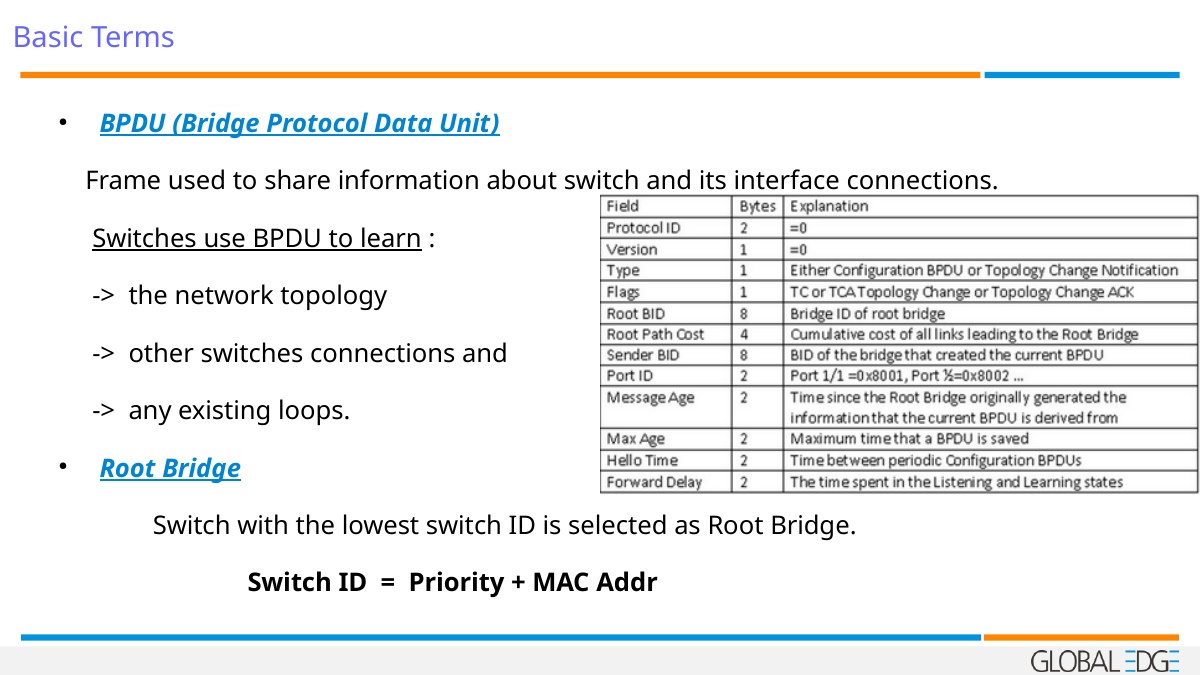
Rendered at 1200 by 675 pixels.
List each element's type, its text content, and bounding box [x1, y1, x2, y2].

picture [1031, 650, 1179, 672]
title Basic Terms [12, 9, 1088, 63]
list BPDU (Bridge Protocol Data Unit) Frame used to share information about switch and its interface connections. Switches use BPDU to learn : -> the network topology -> other switches connections and -> any existing loops. Root Bridge Switch with the lowest switch ID is selected as Root Bridge. Switch ID = Priority + MAC Addr [45, 104, 1171, 601]
picture [600, 194, 1200, 496]
